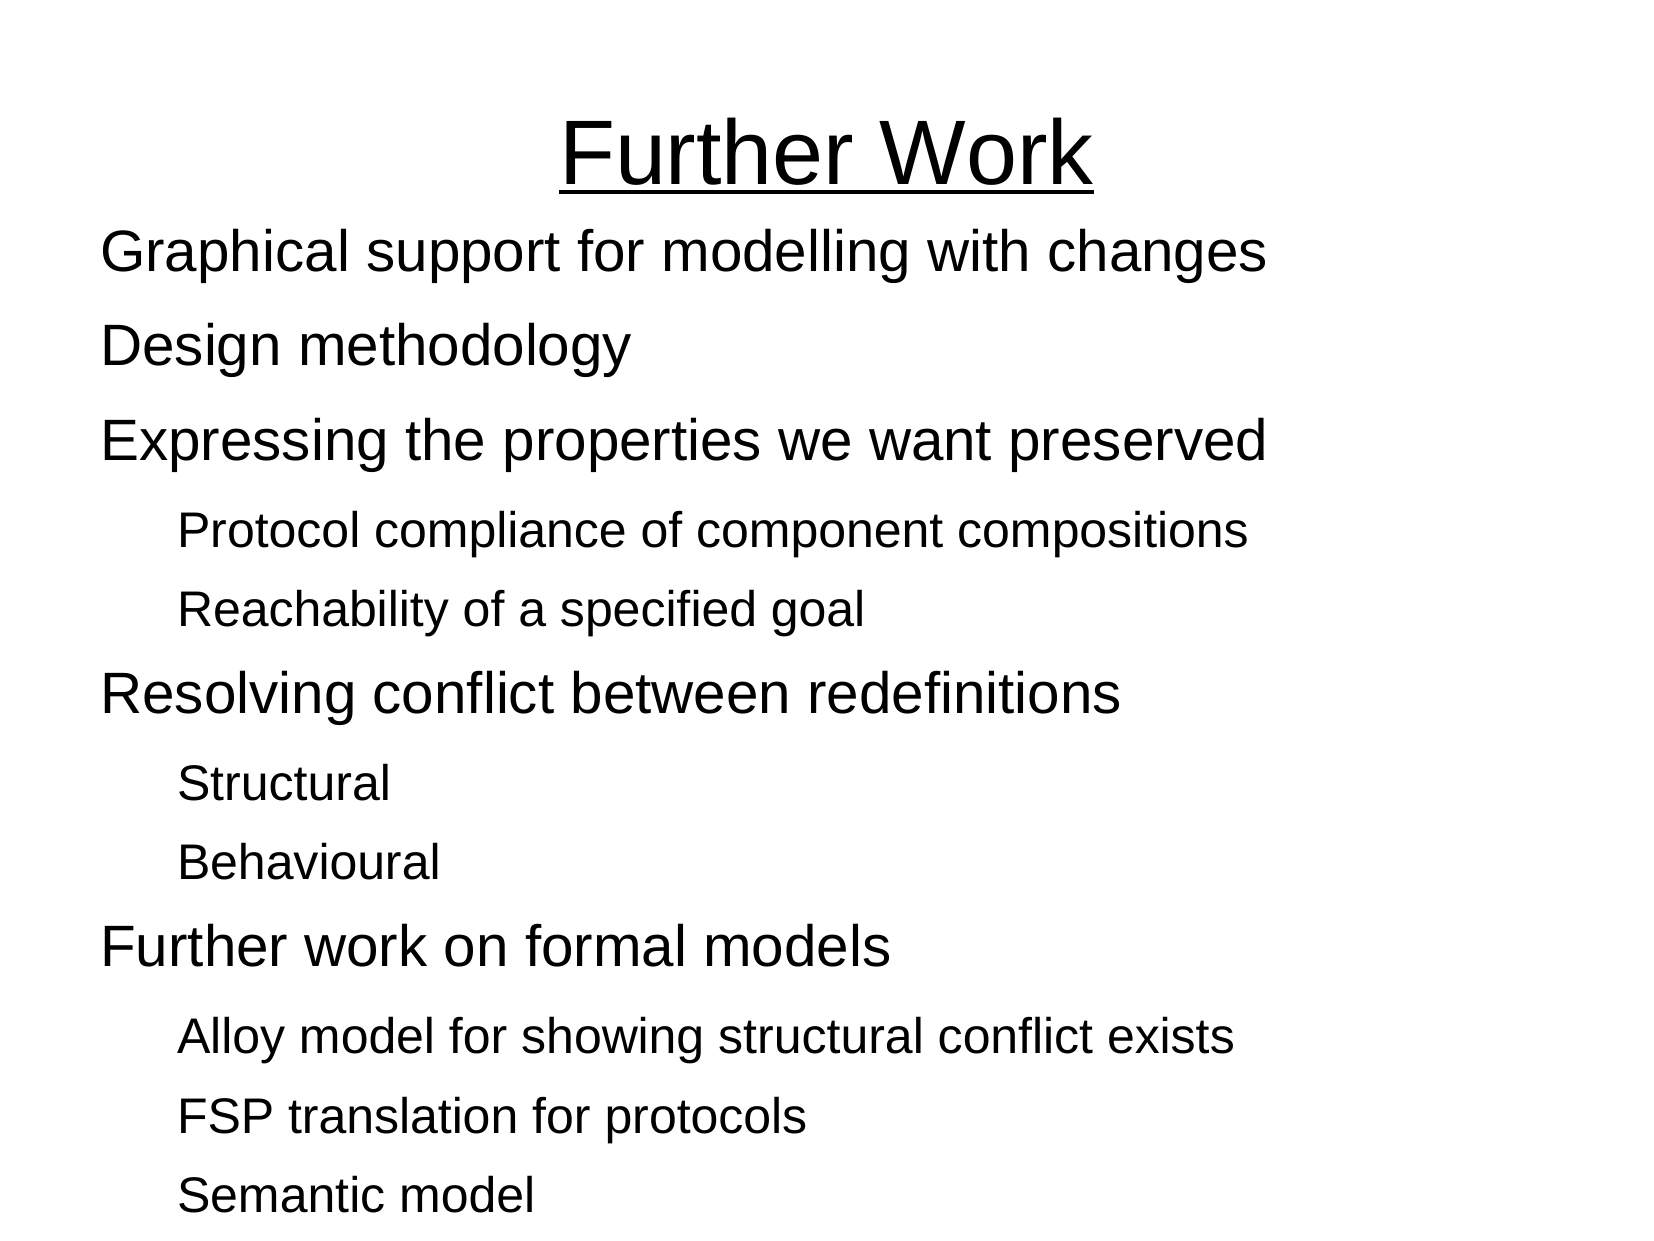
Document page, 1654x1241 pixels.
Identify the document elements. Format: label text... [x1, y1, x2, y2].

list Graphical support for modelling with changes Design methodology Expressing the properties we want preserved Protocol compliance of component compositions Reachability of a specified goal Resolving conflict between redefinitions Structural Behavioural Further work on formal models Alloy model for showing structural conflict exists FSP translation for protocols Semantic model [82, 218, 1571, 1241]
title Further Work [82, 49, 1571, 218]
